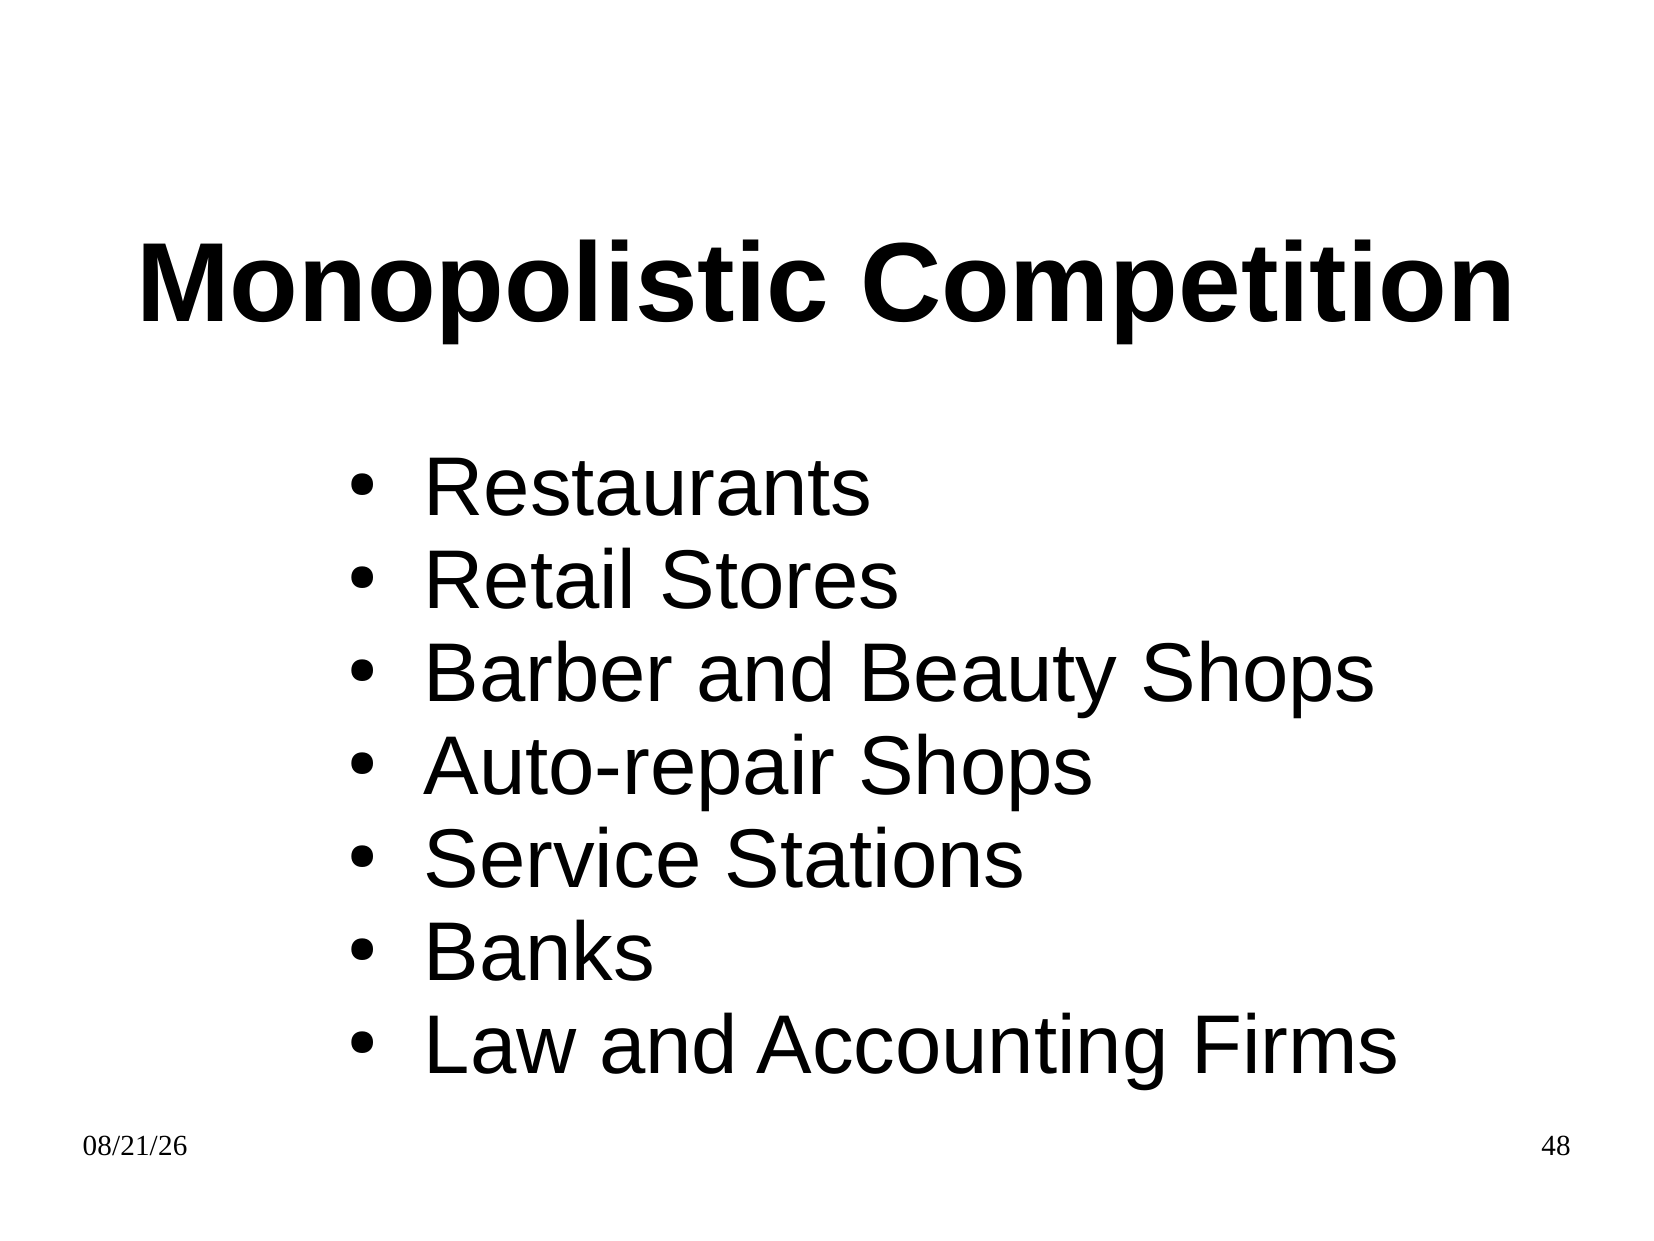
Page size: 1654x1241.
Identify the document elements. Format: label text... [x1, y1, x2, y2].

title Monopolistic Competition [82, 179, 1571, 387]
subtitle Restaurants Retail Stores Barber and Beauty Shops Auto-repair Shops Service Stations Banks Law and Accounting Firms [347, 440, 1511, 1092]
